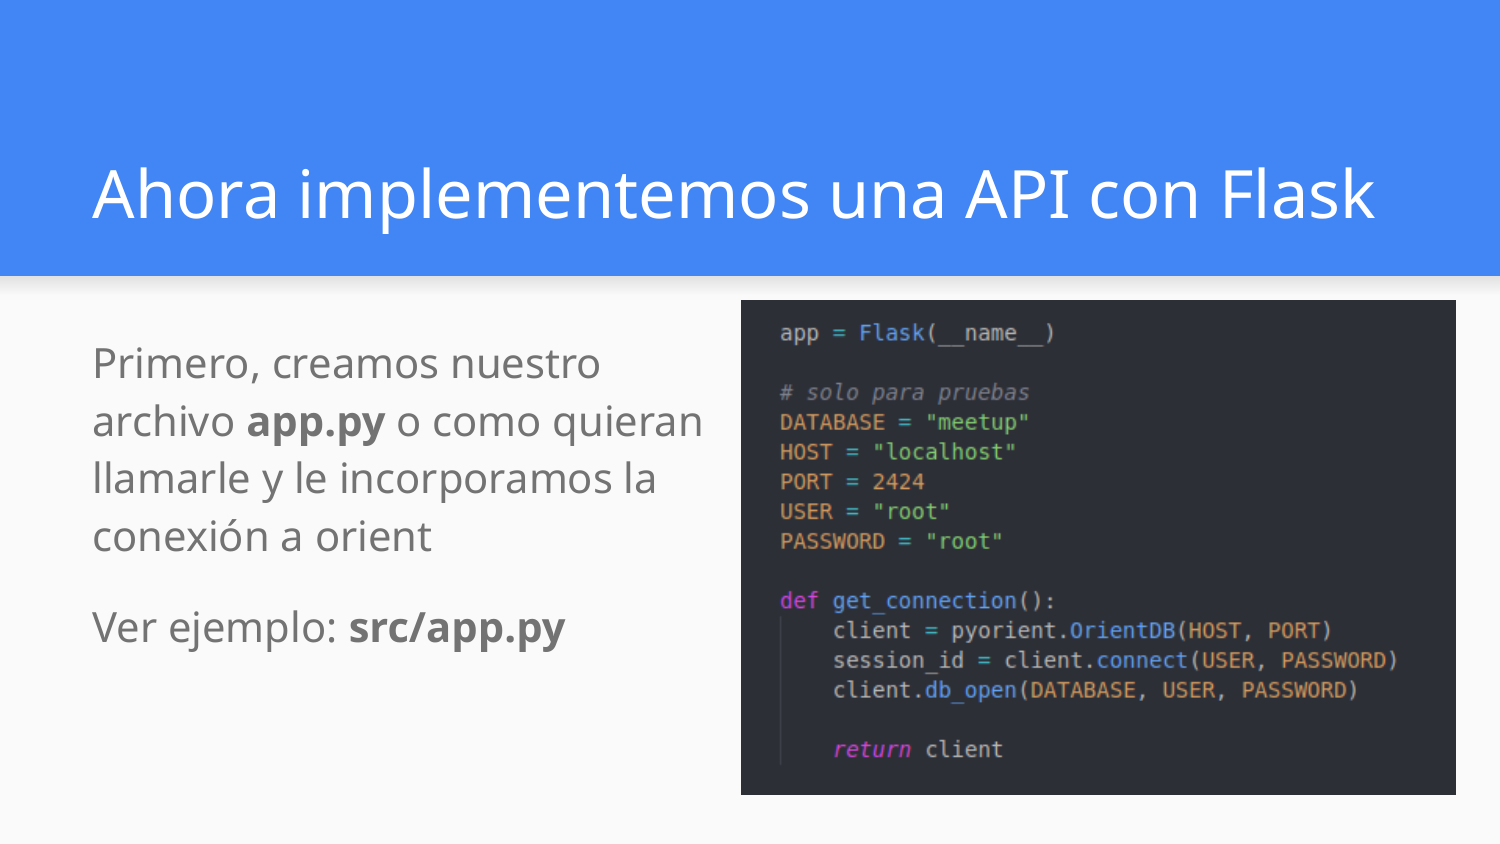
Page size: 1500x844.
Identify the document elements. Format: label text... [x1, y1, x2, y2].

list Primero, creamos nuestro archivo app.py o como quieran llamarle y le incorporamos la conexión a orient Ver ejemplo: src/app.py [77, 314, 734, 760]
title Ahora implementemos una API con Flask [77, 121, 1427, 248]
picture [741, 300, 1456, 795]
